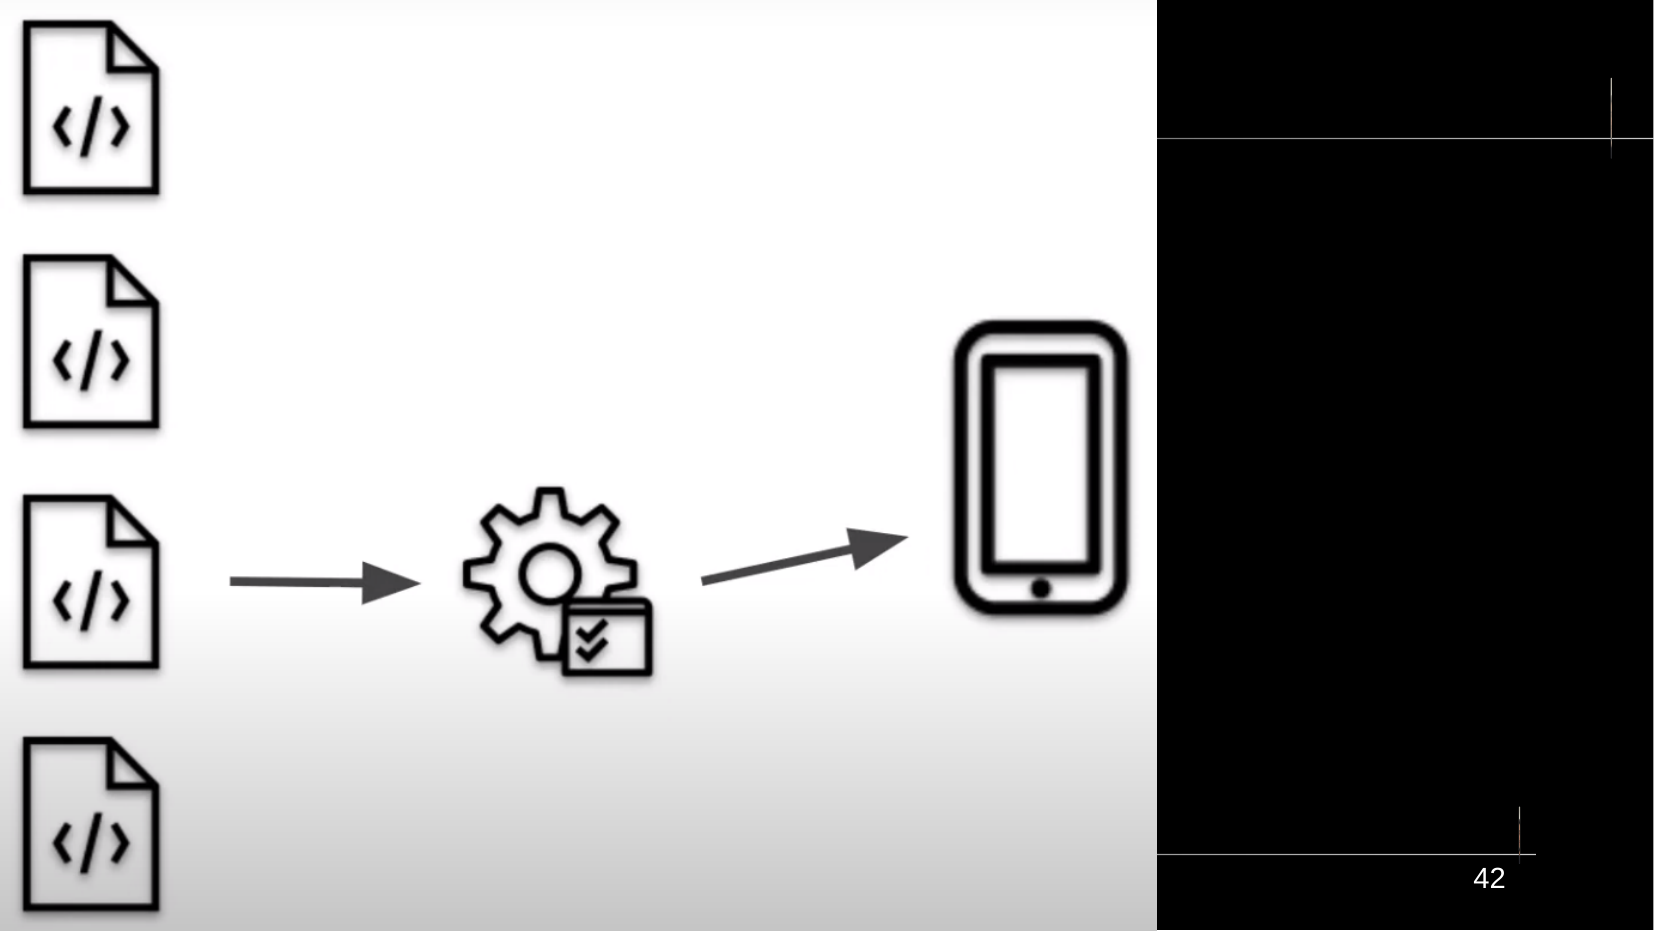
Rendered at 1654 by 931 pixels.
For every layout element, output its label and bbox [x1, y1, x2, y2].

picture [0, 0, 1157, 931]
